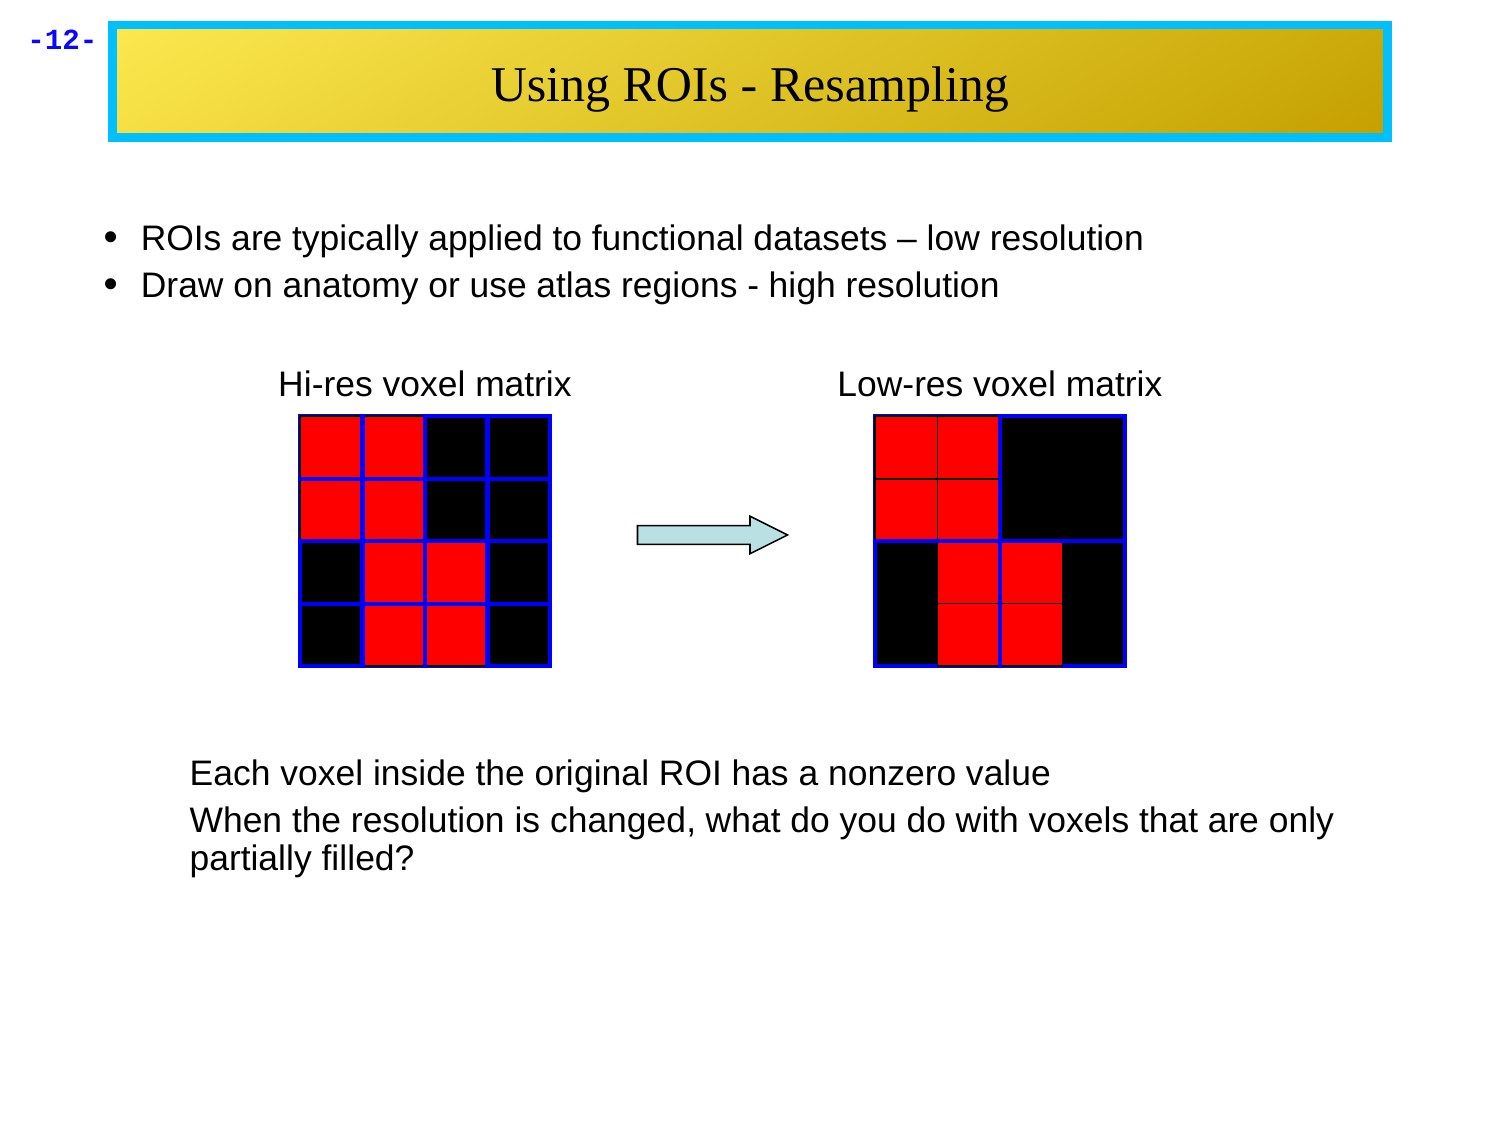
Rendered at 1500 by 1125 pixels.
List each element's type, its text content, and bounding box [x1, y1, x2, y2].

text_box [365, 481, 423, 539]
text_box [1002, 543, 1063, 667]
text_box [490, 416, 550, 477]
title Using ROIs - Resampling [112, 24, 1388, 138]
text_box [365, 543, 423, 602]
text_box [299, 416, 360, 477]
text_box [299, 543, 360, 602]
text_box [937, 543, 998, 667]
text_box [427, 481, 485, 539]
text_box [365, 606, 423, 667]
text_box Hi-res voxel matrix [237, 353, 613, 412]
text_box Low-res voxel matrix [812, 353, 1188, 412]
text_box [365, 416, 423, 477]
text_box [875, 416, 998, 539]
text_box [299, 606, 360, 667]
list ROIs are typically applied to functional datasets – low resolution Draw on anatomy or use atlas regions - high resolution Each voxel inside the original ROI has a nonzero value When the resolution is changed, what do you do with voxels that are only partially filled? [87, 212, 1438, 1075]
text_box [299, 481, 360, 539]
text_box [427, 543, 485, 602]
text_box [637, 516, 788, 554]
text_box [490, 481, 550, 539]
text_box [427, 416, 485, 477]
text_box [427, 606, 485, 667]
text_box [490, 543, 550, 602]
text_box [490, 606, 550, 667]
